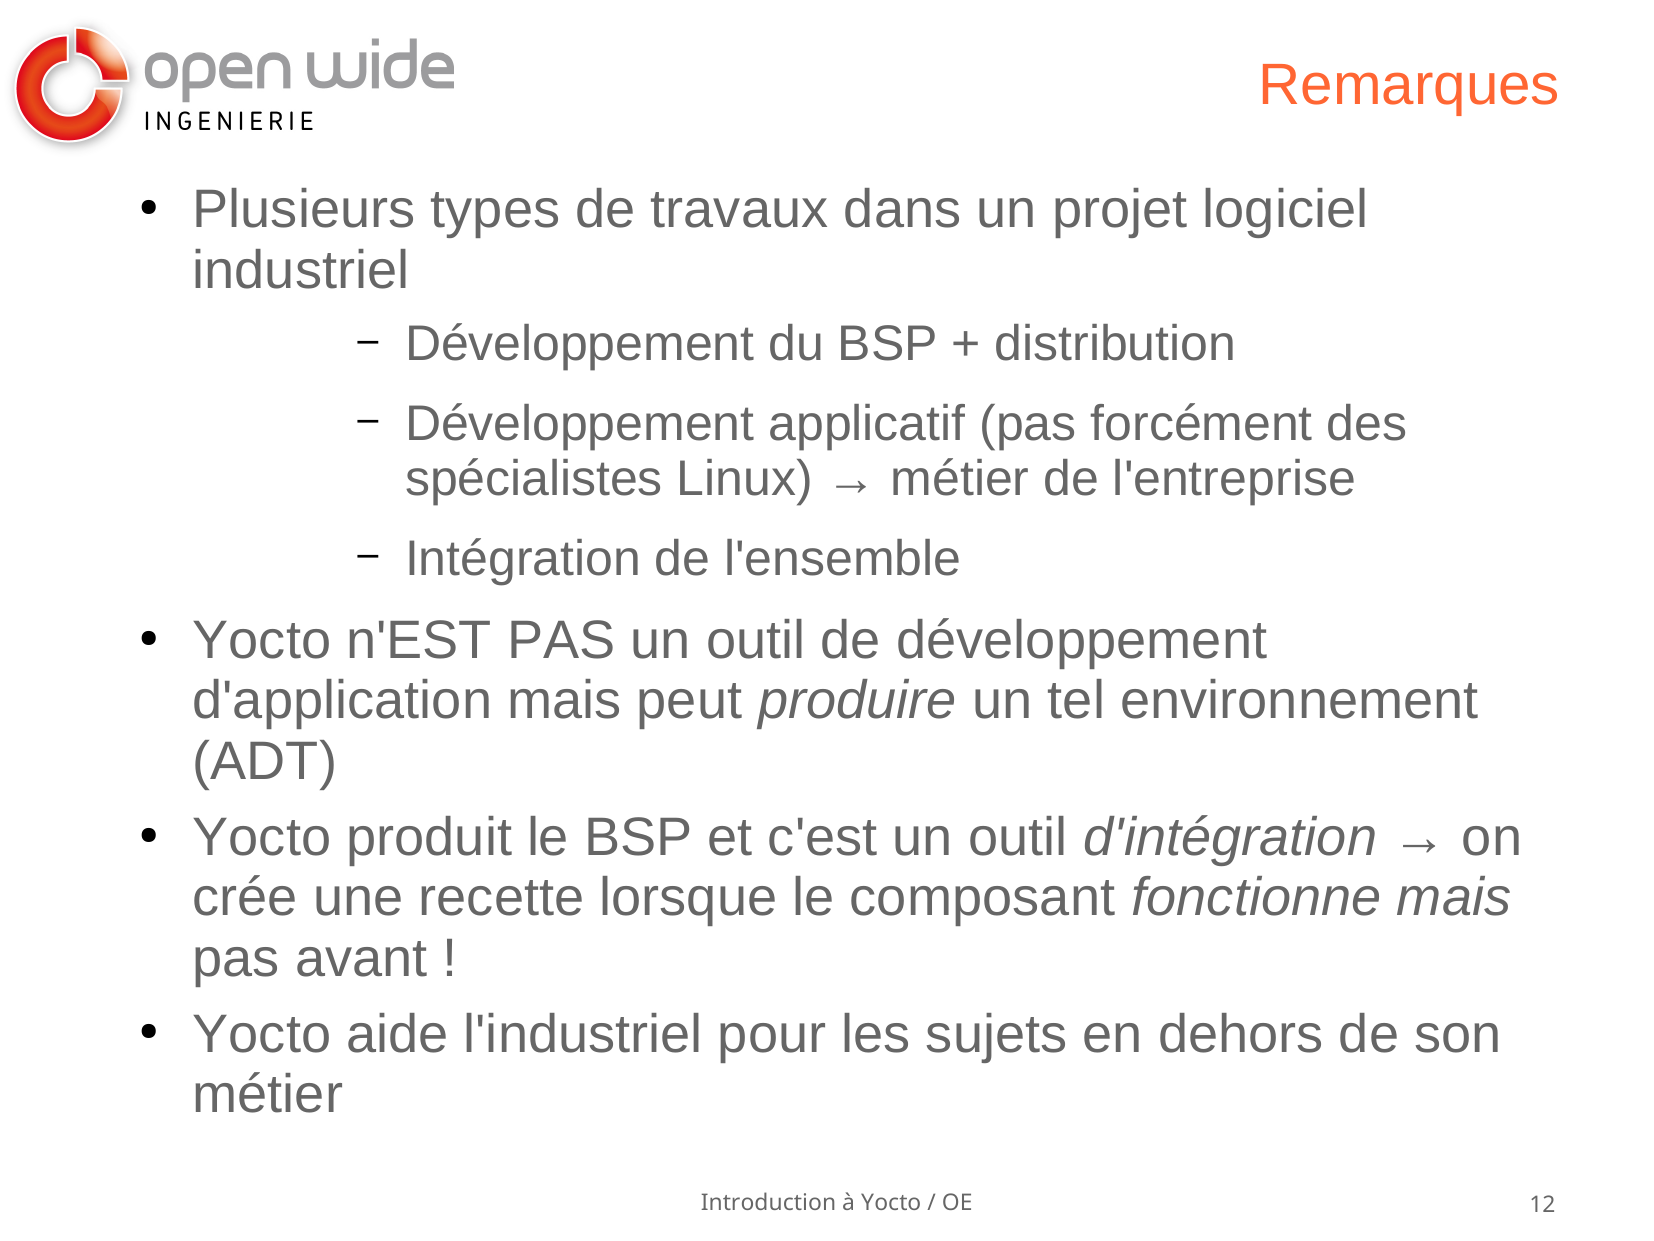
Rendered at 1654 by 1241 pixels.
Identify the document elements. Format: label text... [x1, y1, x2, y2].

picture [0, 0, 454, 161]
list Plusieurs types de travaux dans un projet logiciel industriel Développement du BSP + distribution Développement applicatif (pas forcément des spécialistes Linux) → métier de l'entreprise Intégration de l'ensemble Yocto n'EST PAS un outil de développement d'application mais peut produire un tel environnement (ADT) Yocto produit le BSP et c'est un outil d'intégration → on crée une recette lorsque le composant fonctionne mais pas avant ! Yocto aide l'industriel pour les sujets en dehors de son métier [121, 178, 1534, 1129]
title Remarques [602, 12, 1561, 157]
